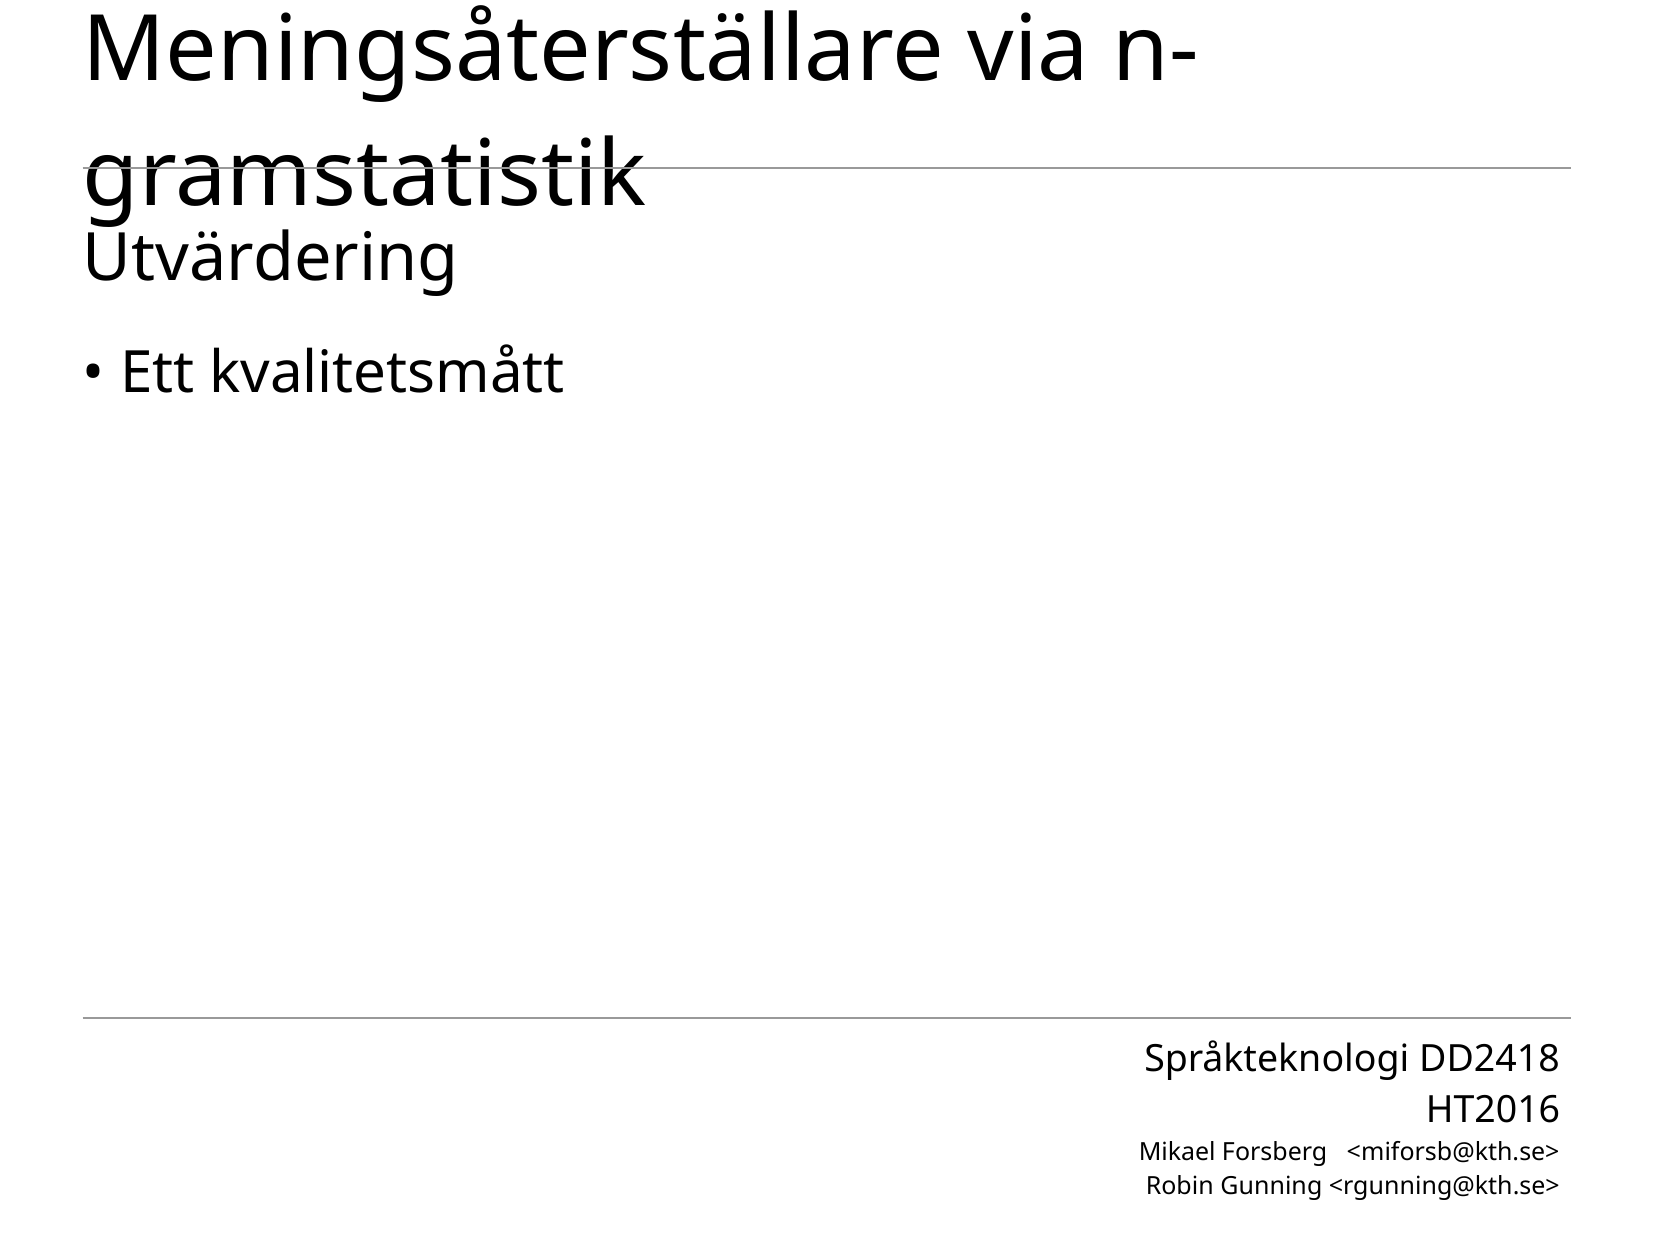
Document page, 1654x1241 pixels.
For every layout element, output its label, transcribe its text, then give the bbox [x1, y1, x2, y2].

subtitle • Ett kvalitetsmått [82, 330, 1571, 1010]
text_box Språkteknologi DD2418 HT2016 Mikael Forsberg <miforsb@kth.se> Robin Gunning <rgunning@kth.se> [1020, 1024, 1576, 1156]
title Utvärdering [82, 194, 1571, 316]
title Meningsåterställare via n-gramstatistik [82, 46, 1571, 167]
